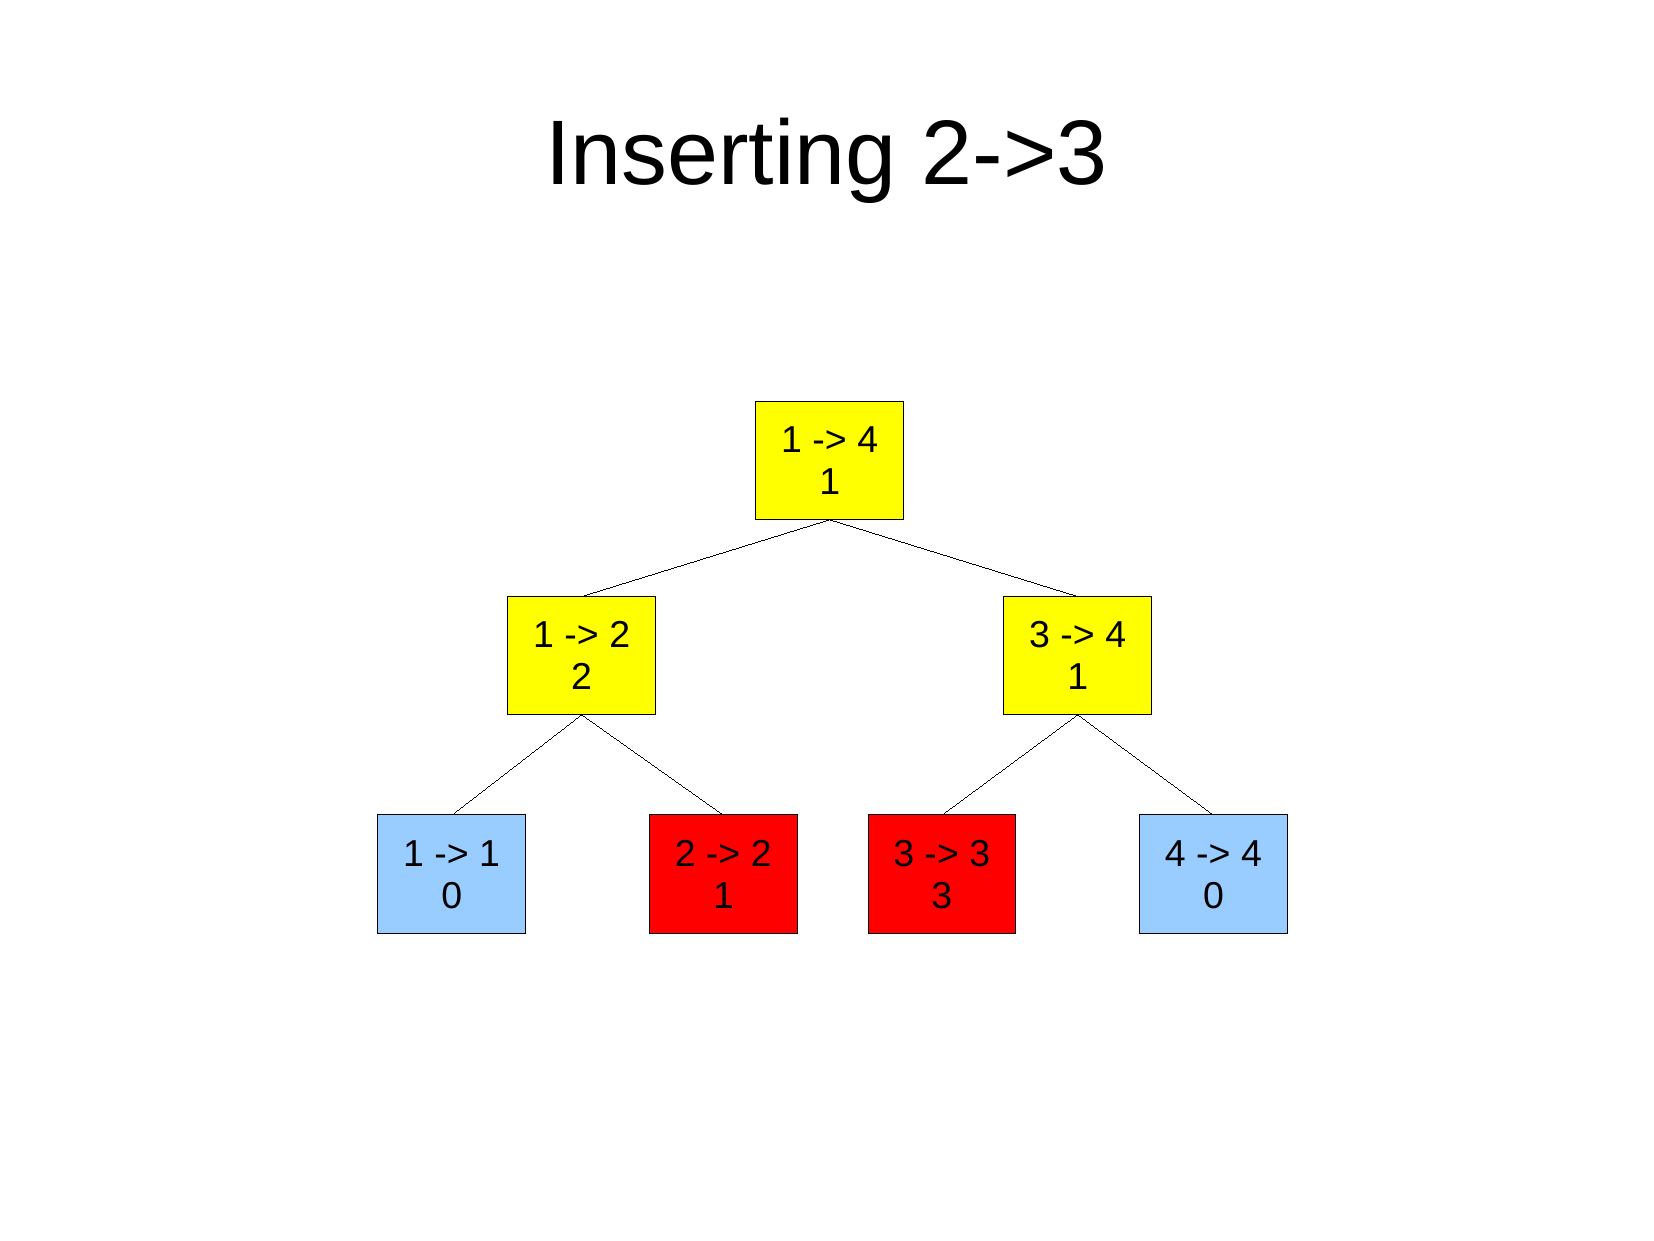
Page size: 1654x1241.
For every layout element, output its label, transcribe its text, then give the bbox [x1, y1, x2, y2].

text_box 1 -> 1 0 [377, 814, 526, 934]
title Inserting 2->3 [82, 49, 1571, 257]
text_box 3 -> 3 3 [868, 814, 1016, 934]
text_box 2 -> 2 1 [649, 814, 798, 934]
text_box 3 -> 4 1 [1003, 596, 1152, 715]
text_box 1 -> 2 2 [507, 596, 656, 715]
text_box 4 -> 4 0 [1139, 814, 1288, 934]
text_box 1 -> 4 1 [755, 401, 904, 520]
